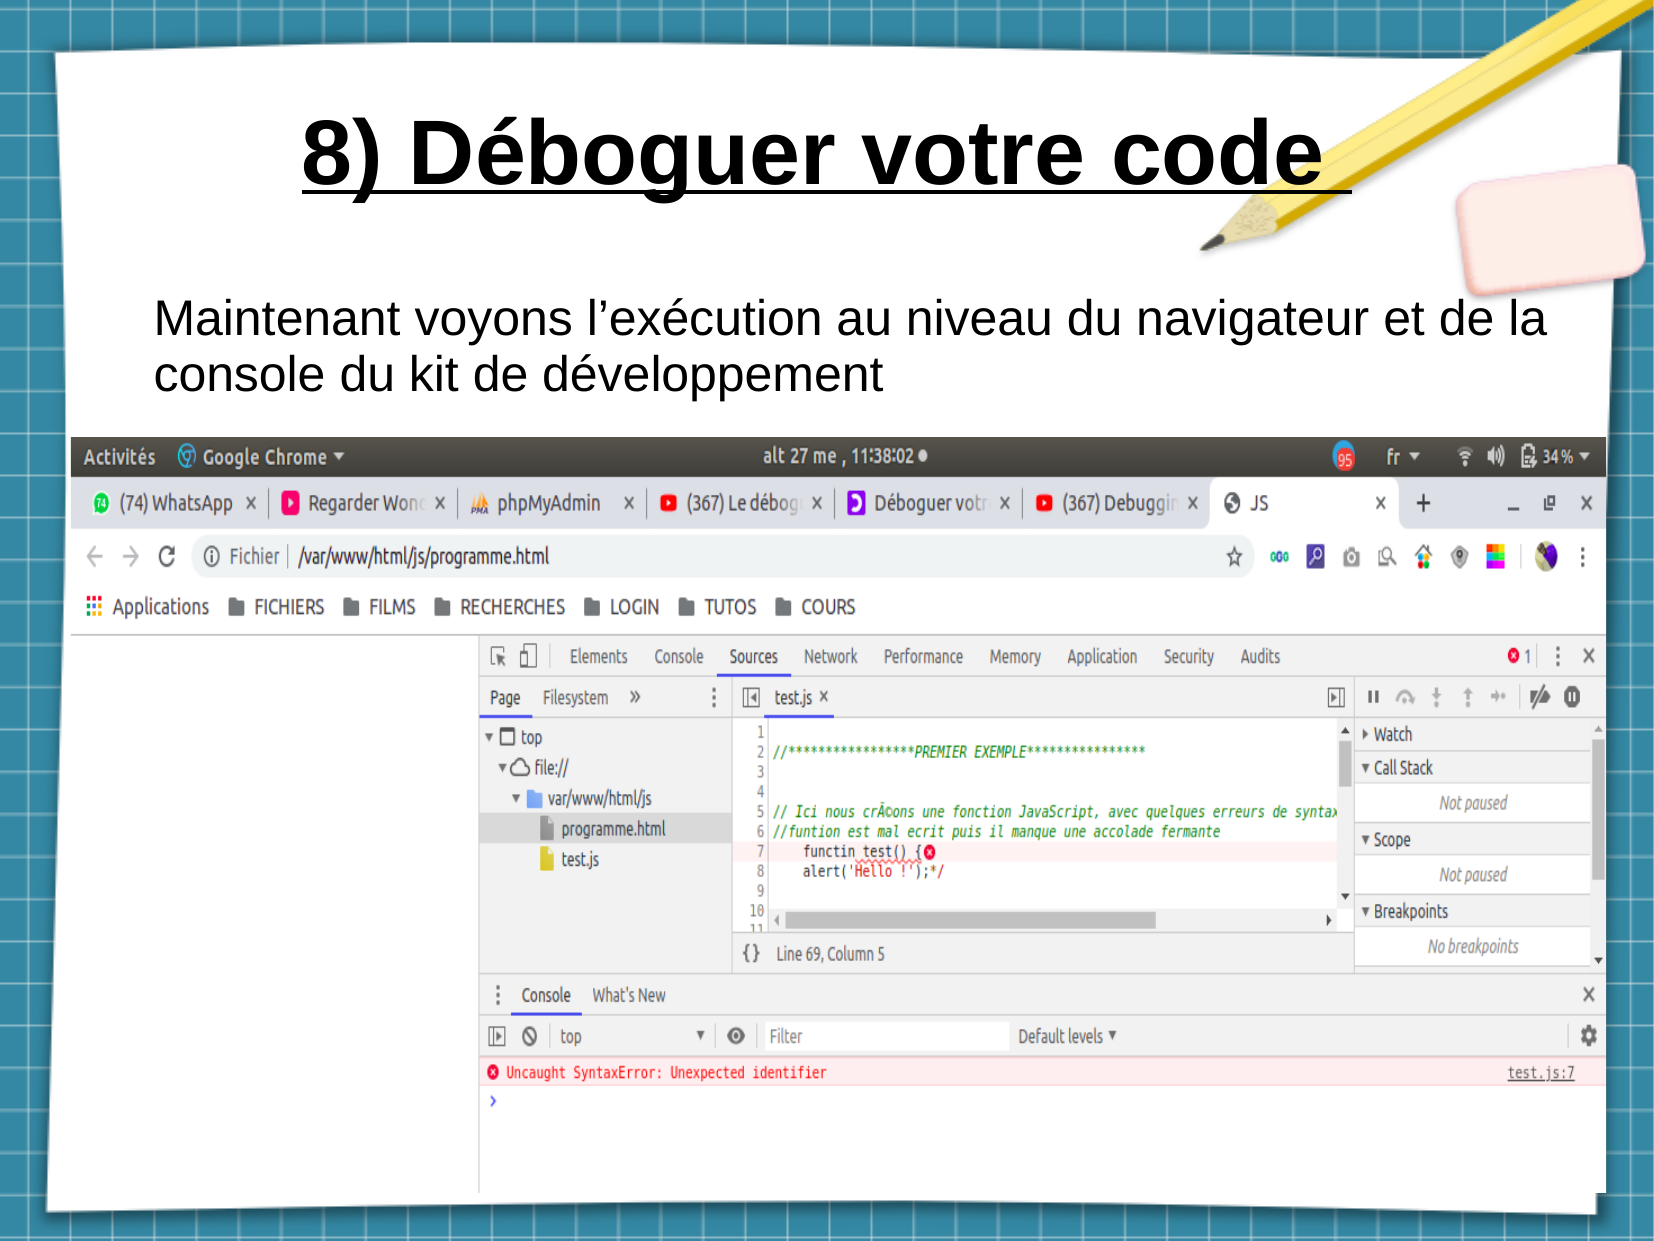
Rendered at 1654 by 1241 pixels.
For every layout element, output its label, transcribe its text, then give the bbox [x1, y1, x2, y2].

list Maintenant voyons l’exécution au niveau du navigateur et de la console du kit de développement [82, 290, 1571, 437]
picture [0, 0, 1654, 1241]
title 8) Déboguer votre code [82, 49, 1571, 257]
